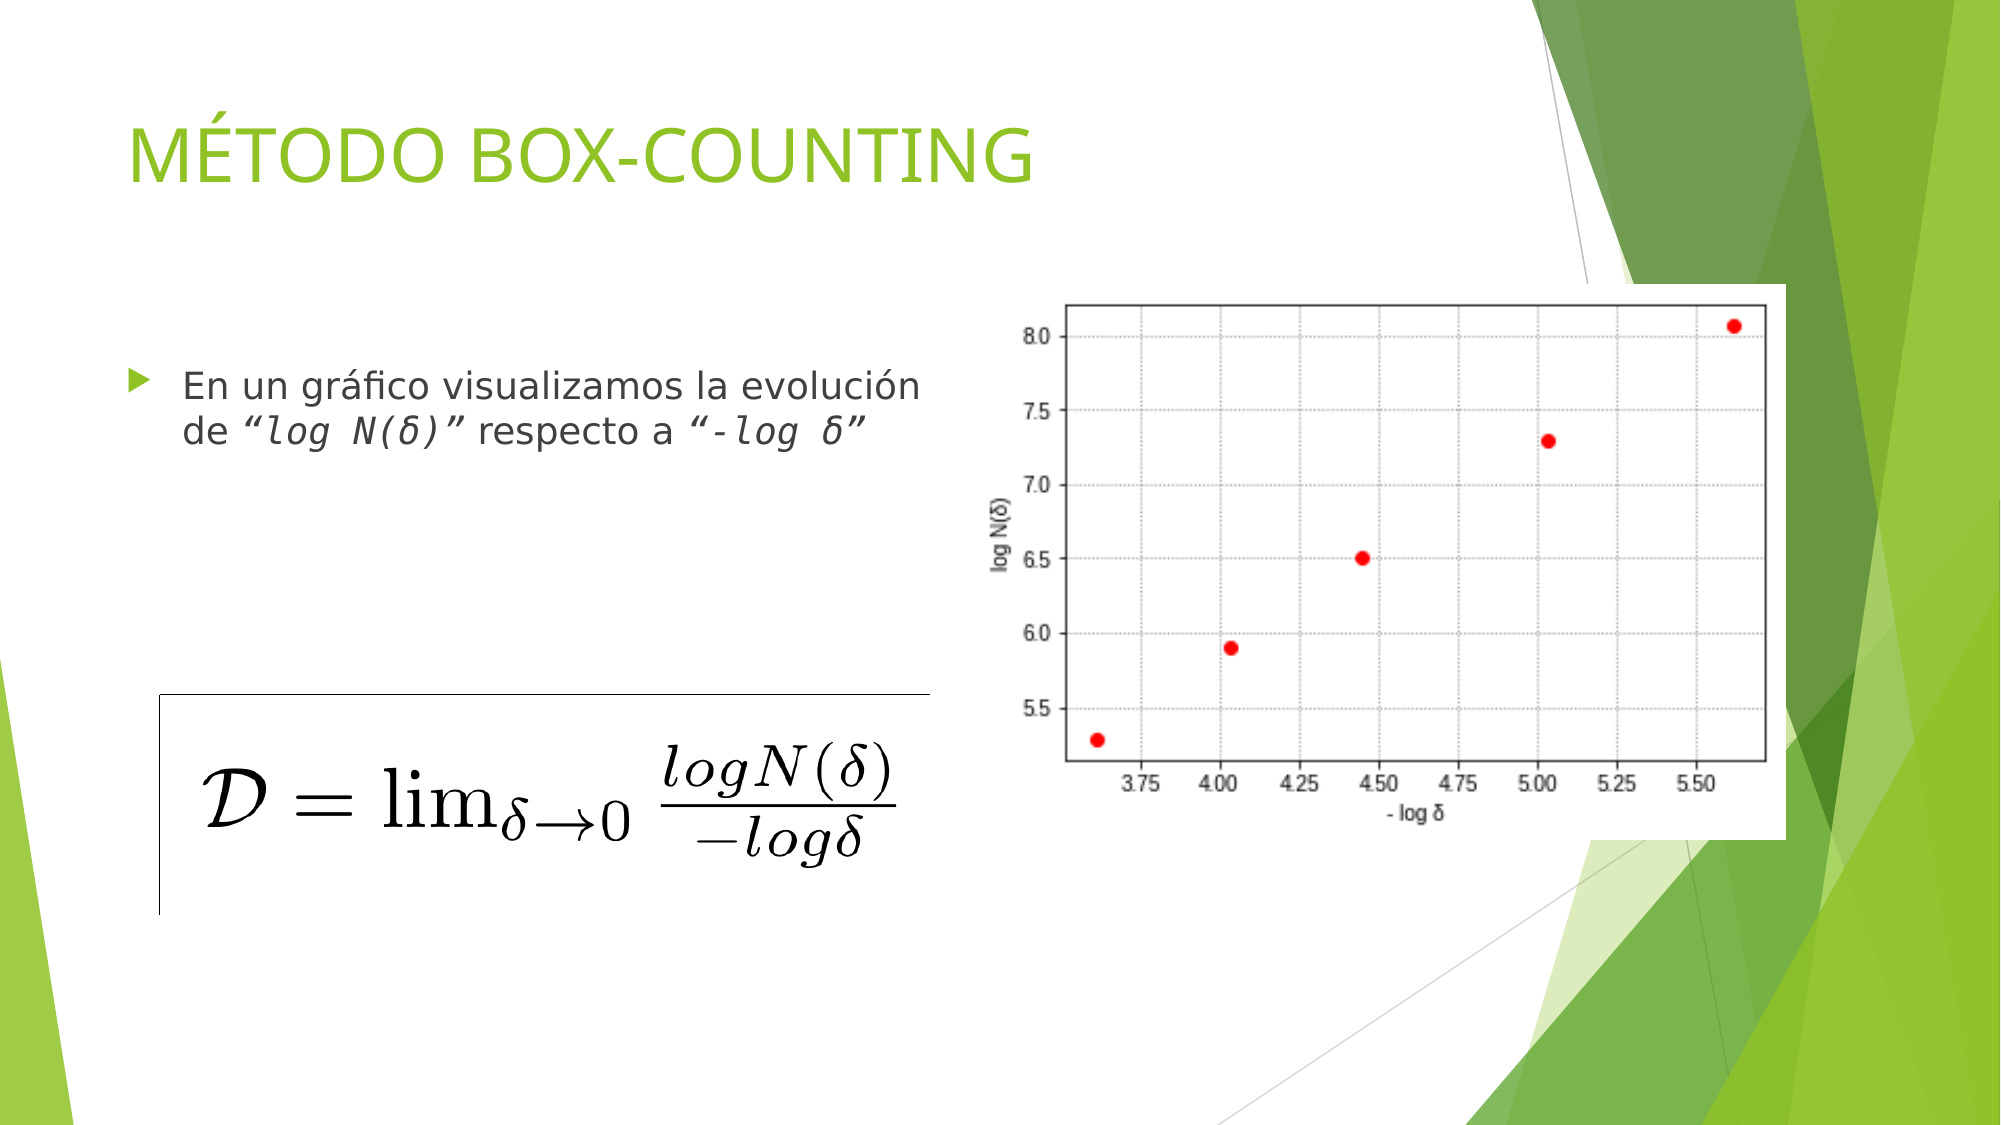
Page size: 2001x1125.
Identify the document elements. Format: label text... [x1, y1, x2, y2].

list En un gráfico visualizamos la evolución de “log N(δ)” respecto a “-log δ” [111, 354, 991, 992]
title MÉTODO BOX-COUNTING [111, 99, 1522, 317]
picture [159, 694, 931, 916]
picture [978, 284, 1786, 840]
